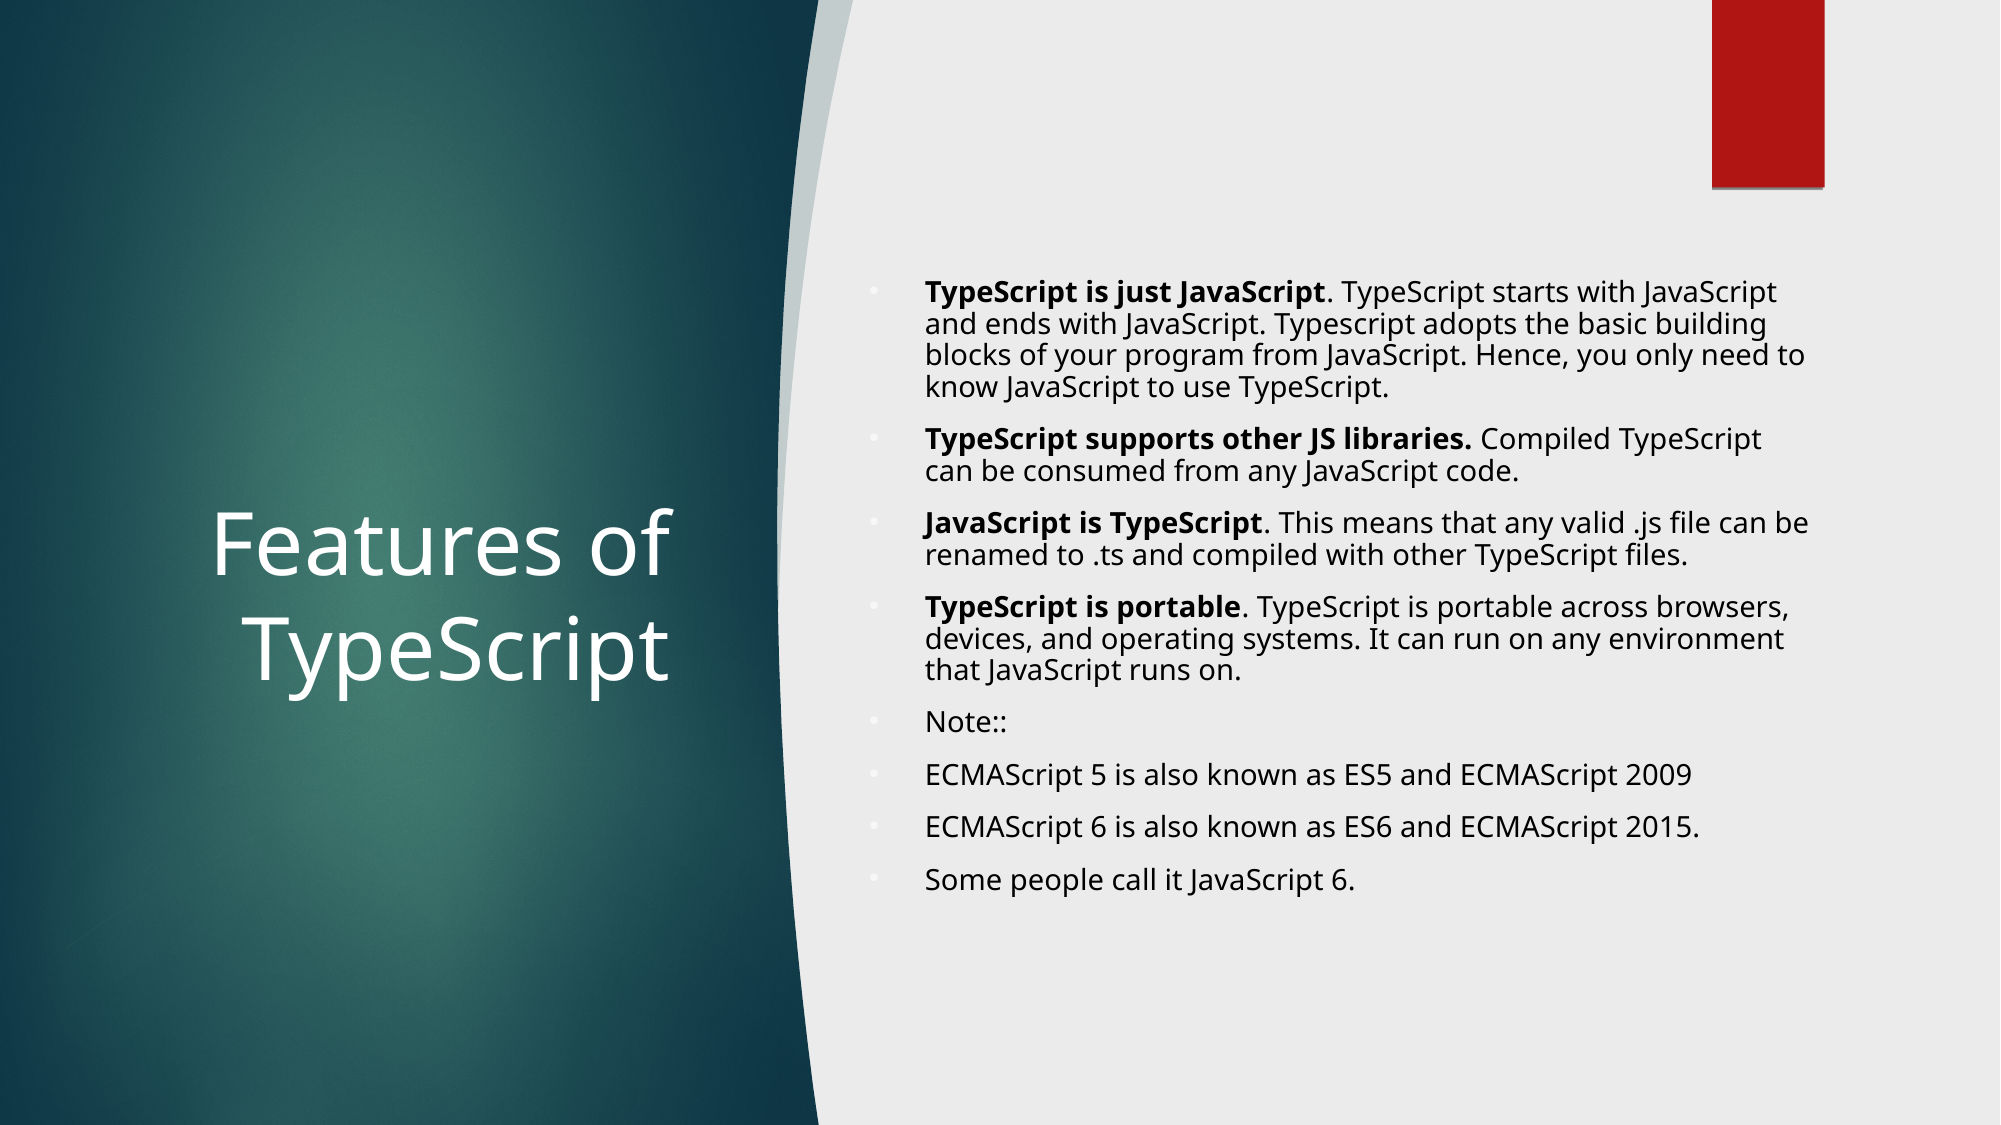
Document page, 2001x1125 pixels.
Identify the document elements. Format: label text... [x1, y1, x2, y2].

list TypeScript is just JavaScript. TypeScript starts with JavaScript and ends with JavaScript. Typescript adopts the basic building blocks of your program from JavaScript. Hence, you only need to know JavaScript to use TypeScript. TypeScript supports other JS libraries. Compiled TypeScript can be consumed from any JavaScript code. JavaScript is TypeScript. This means that any valid .js file can be renamed to .ts and compiled with other TypeScript files. TypeScript is portable. TypeScript is portable across browsers, devices, and operating systems. It can run on any environment that JavaScript runs on. Note:: ECMAScript 5 is also known as ES5 and ECMAScript 2009 ECMAScript 6 is also known as ES6 and ECMAScript 2015. Some people call it JavaScript 6. [853, 270, 1825, 1004]
title Features of TypeScript [107, 270, 685, 1004]
text_box [0, 0, 2000, 1125]
